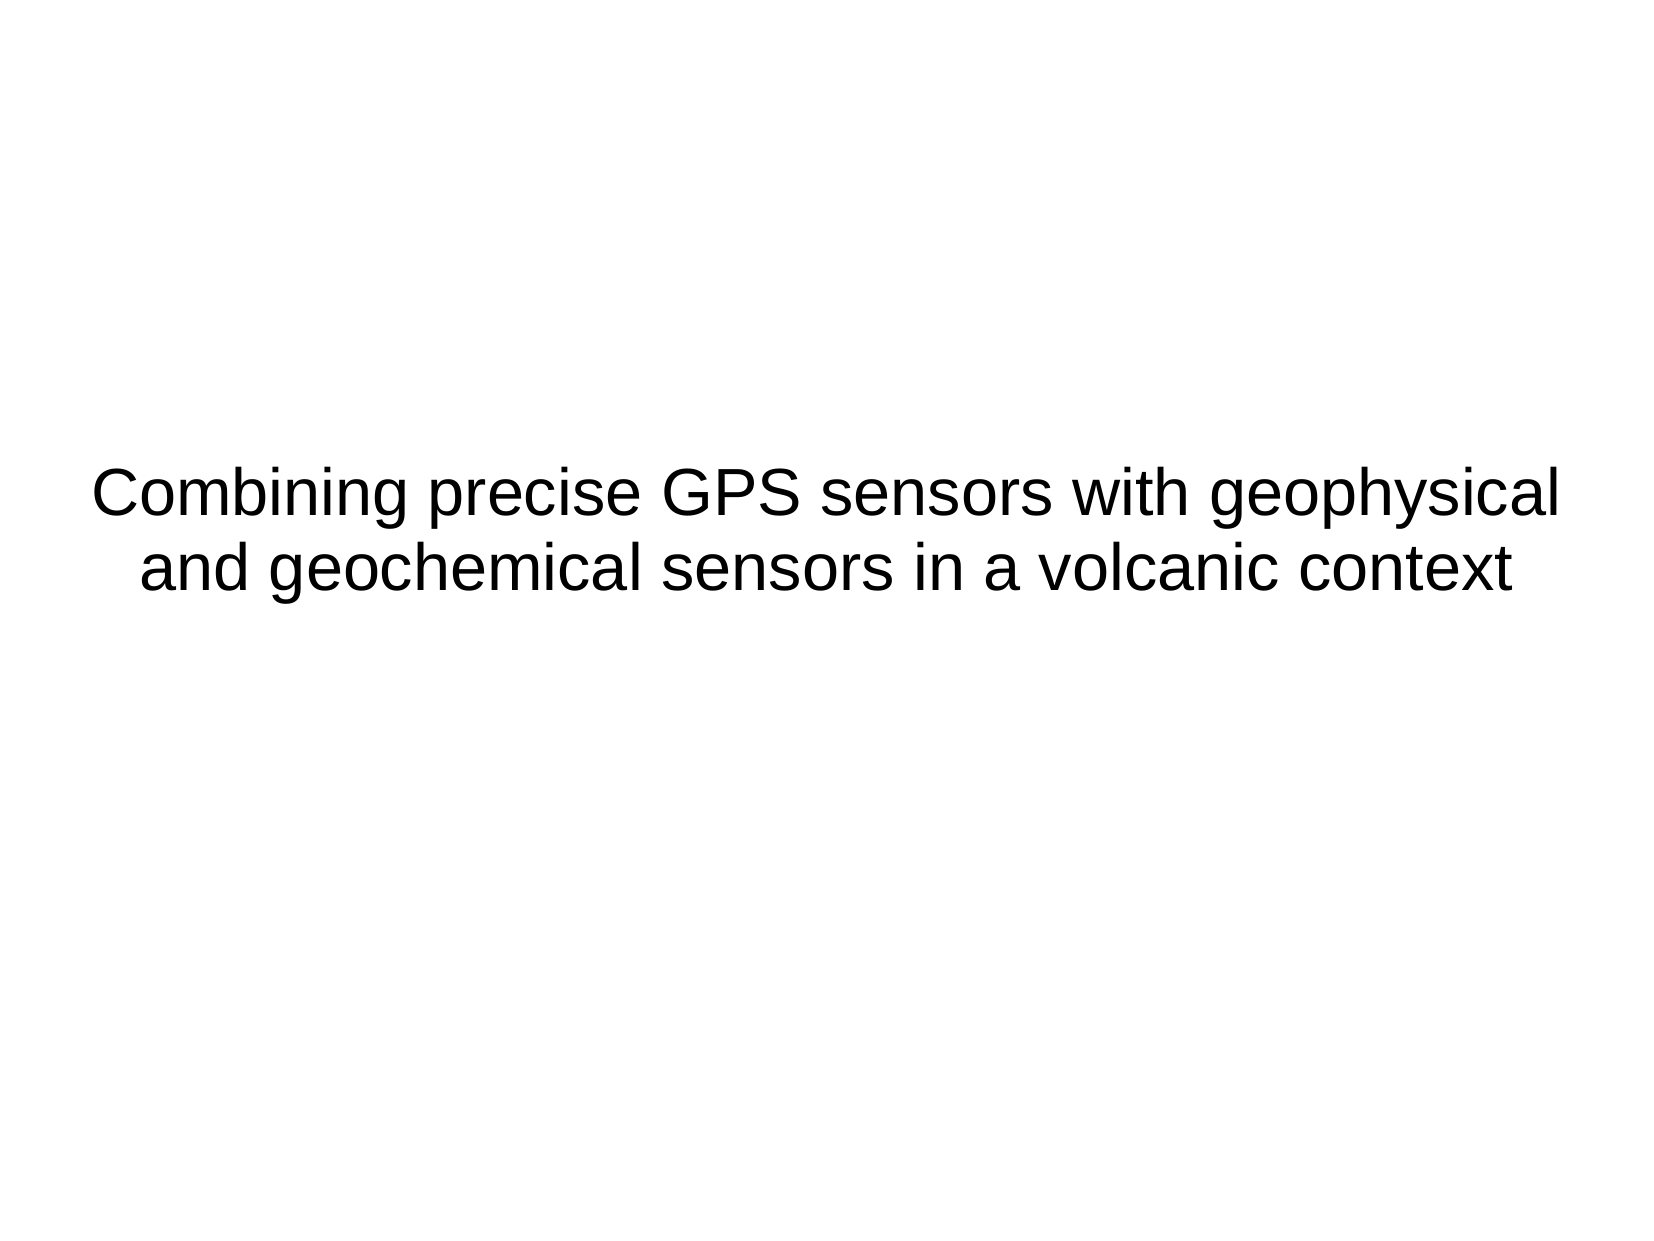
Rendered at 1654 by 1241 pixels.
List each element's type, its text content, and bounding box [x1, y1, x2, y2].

subtitle Combining precise GPS sensors with geophysical and geochemical sensors in a volcanic context [82, 49, 1571, 1010]
